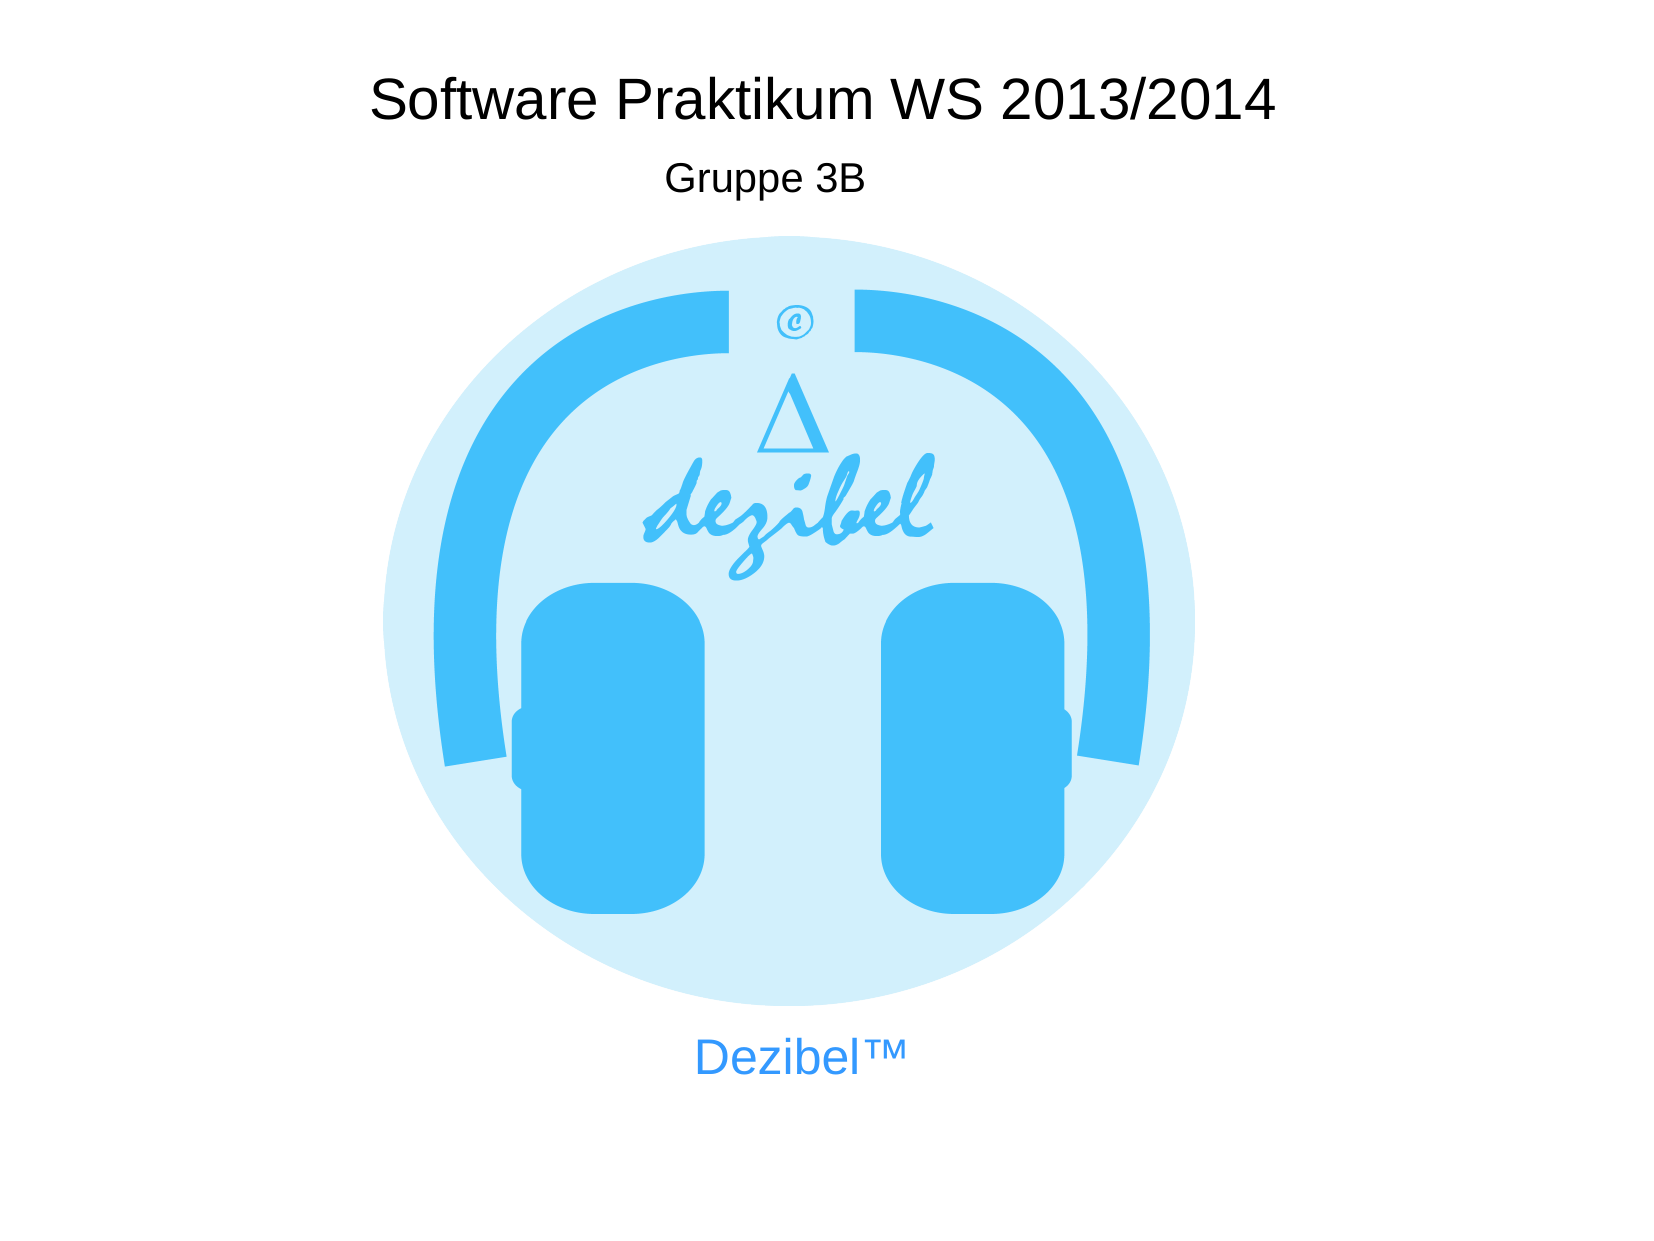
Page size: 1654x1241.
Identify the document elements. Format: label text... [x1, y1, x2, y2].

picture [383, 236, 1195, 1006]
text_box Dezibel™ [679, 1021, 1063, 1093]
text_box Gruppe 3B [649, 147, 975, 209]
text_box Software Praktikum WS 2013/2014 [354, 59, 1359, 139]
